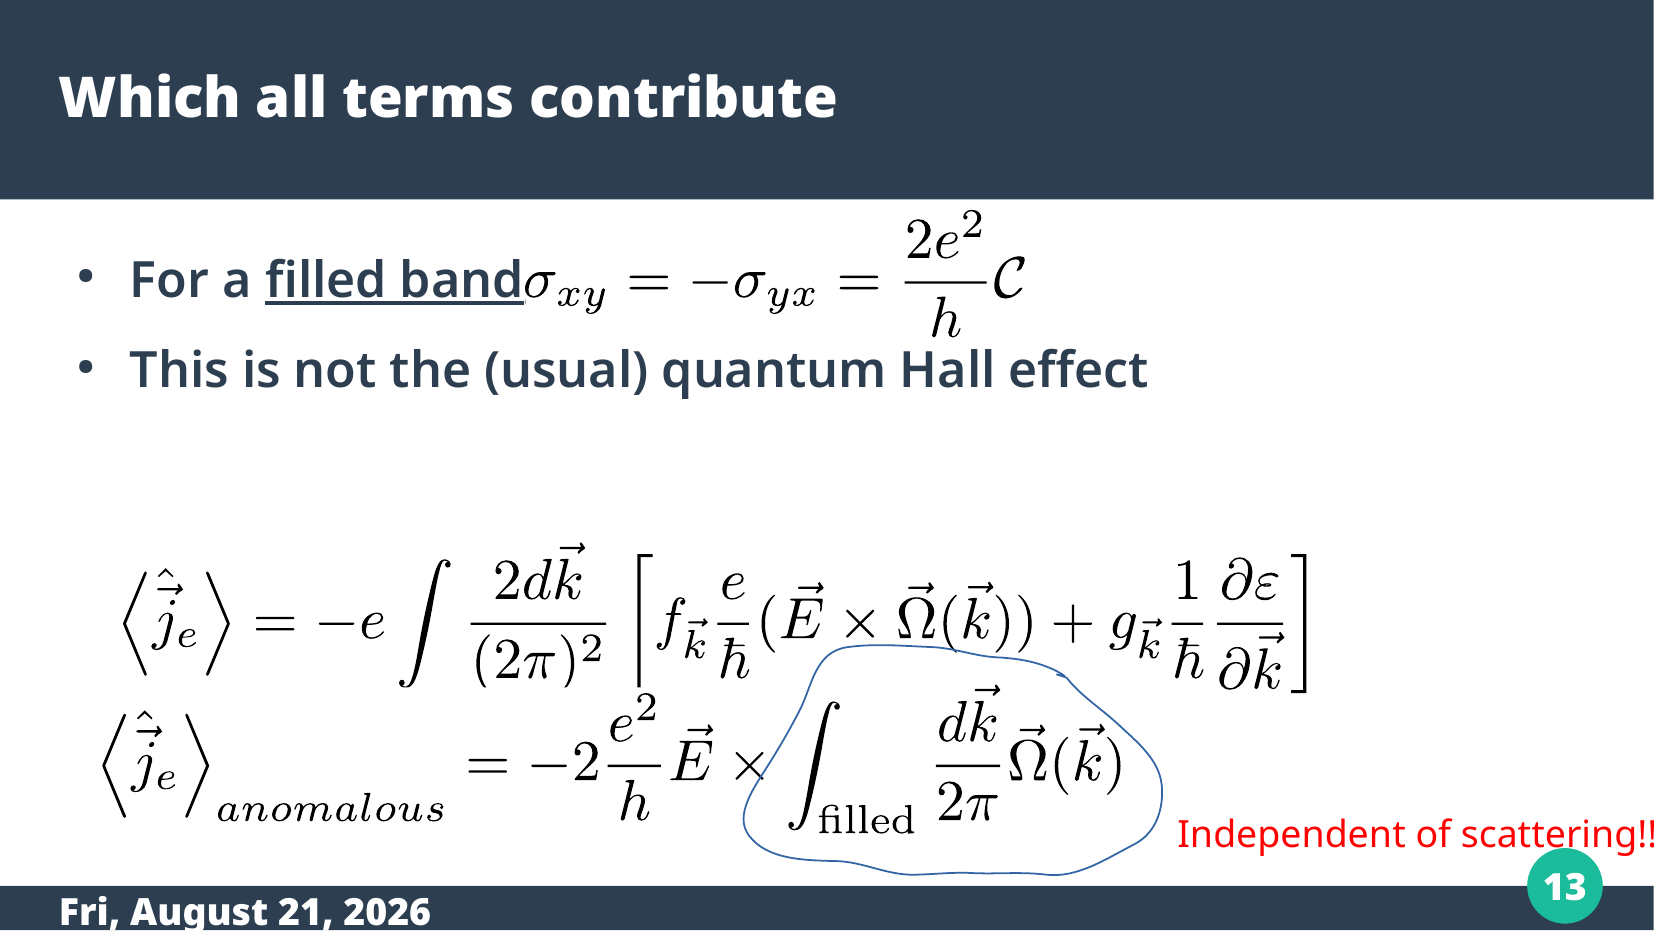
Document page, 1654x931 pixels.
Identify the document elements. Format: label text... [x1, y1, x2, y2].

text_box Independent of scattering!! [1162, 798, 1618, 868]
list For a filled band, This is not the (usual) quantum Hall effect [59, 243, 1595, 540]
title Which all terms contribute [59, 37, 1595, 155]
text_box [98, 542, 1307, 831]
text_box [525, 209, 1025, 338]
text_box [745, 647, 1121, 834]
